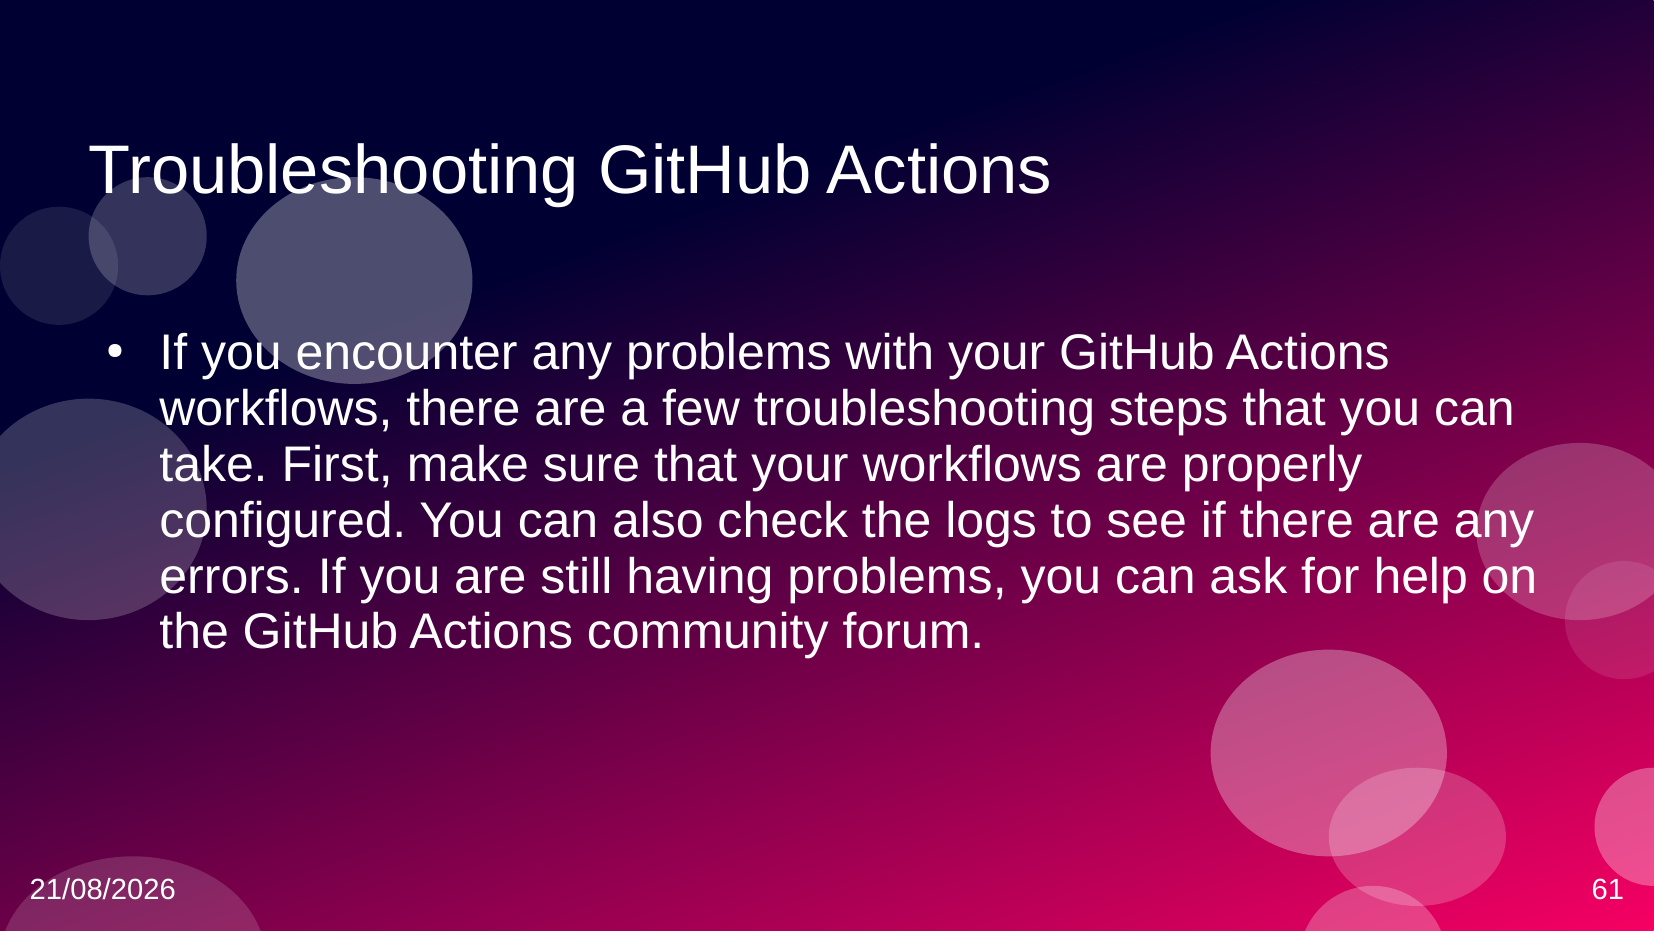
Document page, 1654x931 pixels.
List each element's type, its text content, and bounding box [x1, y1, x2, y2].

title Troubleshooting GitHub Actions [88, 88, 1565, 251]
list If you encounter any problems with your GitHub Actions workflows, there are a few troubleshooting steps that you can take. First, make sure that your workflows are properly configured. You can also check the logs to see if there are any errors. If you are still having problems, you can ask for help on the GitHub Actions community forum. [88, 324, 1565, 783]
